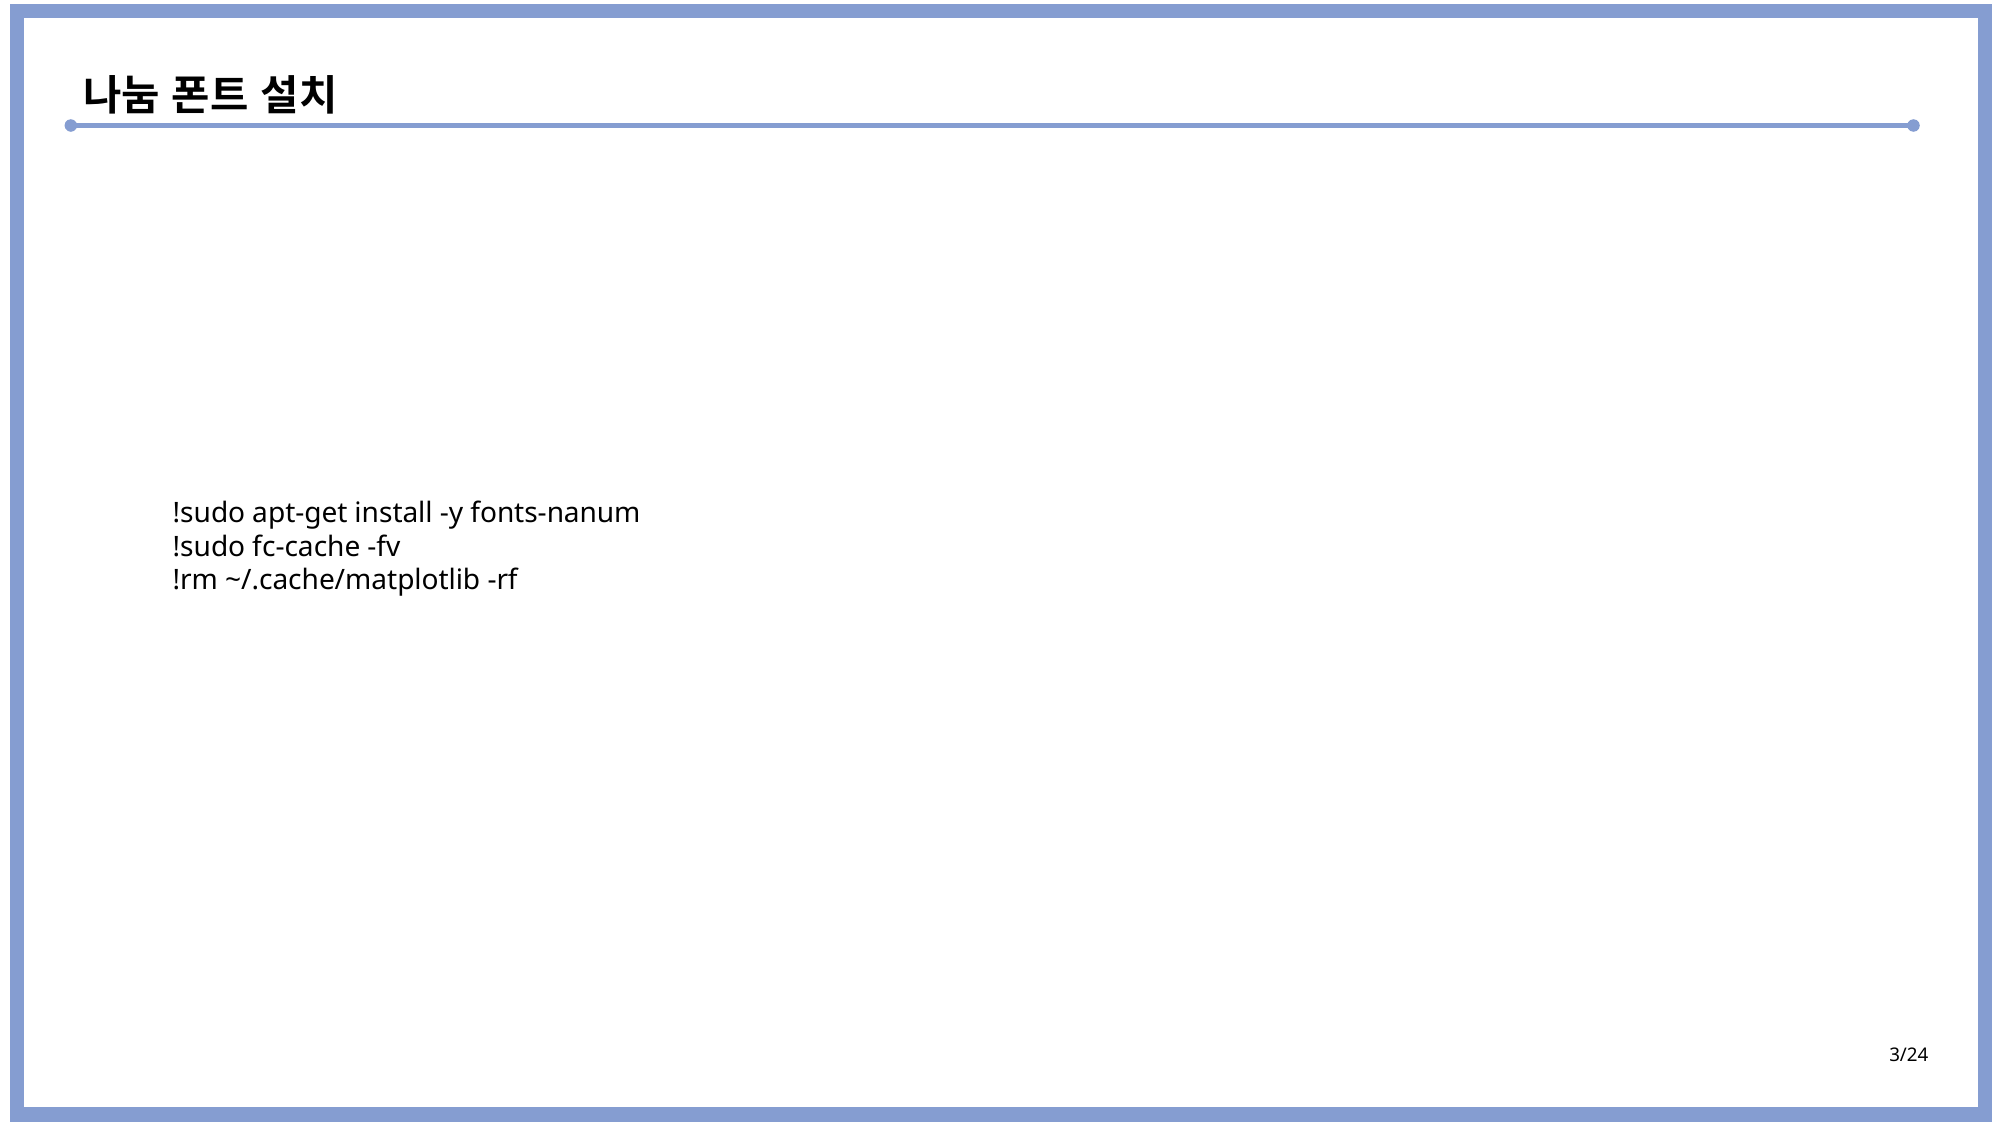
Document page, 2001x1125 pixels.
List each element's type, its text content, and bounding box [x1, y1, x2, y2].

text_box 나눔 폰트 설치 [68, 61, 929, 126]
text_box !sudo apt-get install -y fonts-nanum !sudo fc-cache -fv !rm ~/.cache/matplotlib -rf [157, 486, 1500, 603]
